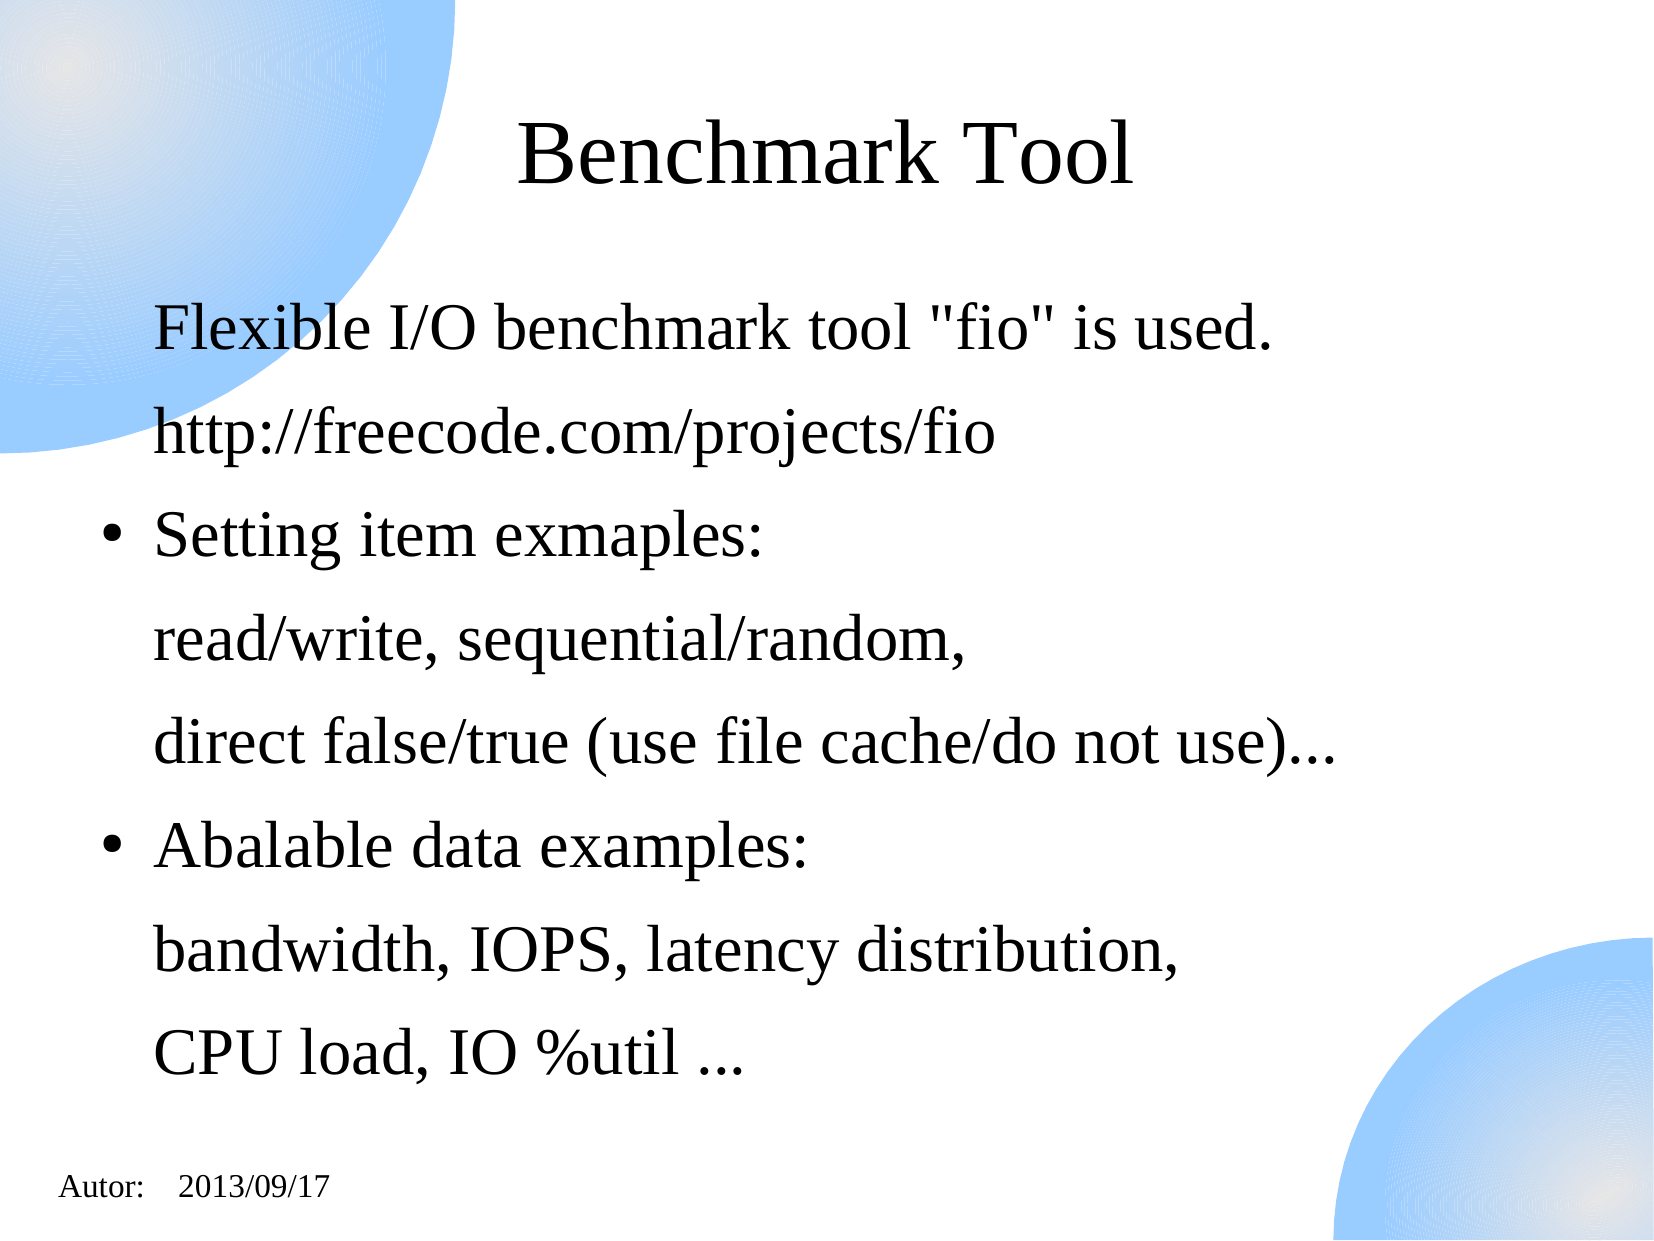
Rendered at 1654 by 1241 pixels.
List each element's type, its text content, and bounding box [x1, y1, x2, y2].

list Flexible I/O benchmark tool "fio" is used. http://freecode.com/projects/fio Setting item exmaples: read/write, sequential/random, direct false/true (use file cache/do not use)... Abalable data examples: bandwidth, IOPS, latency distribution, CPU load, IO %util ... [82, 290, 1571, 1090]
title Benchmark Tool [82, 49, 1571, 257]
